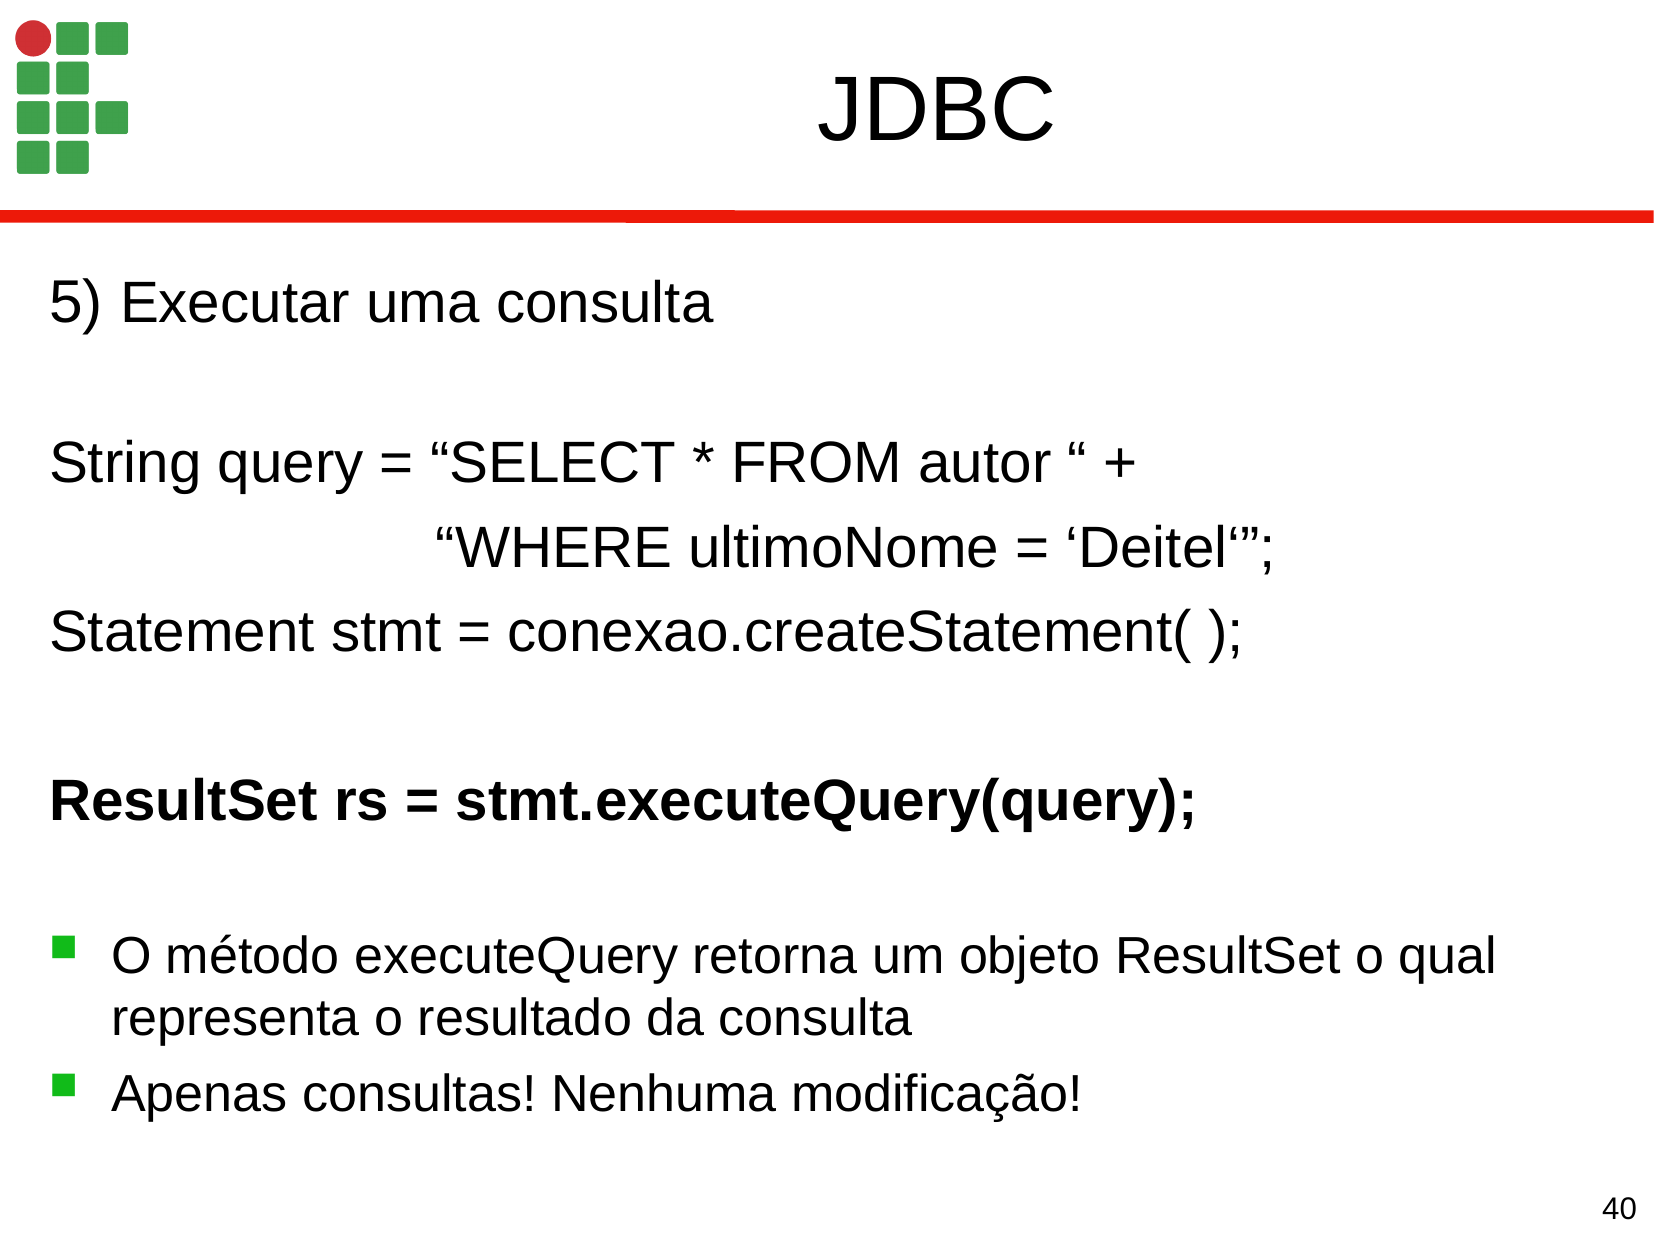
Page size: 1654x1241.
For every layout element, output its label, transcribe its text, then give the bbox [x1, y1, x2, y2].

picture [14, 16, 130, 178]
text_box JDBC [253, 0, 1622, 207]
text_box <number> [1185, 1179, 1654, 1220]
text_box 5) Executar uma consulta String query = “SELECT * FROM autor “ + “WHERE ultimoNome = ‘Deitel‘”; Statement stmt = conexao.createStatement( ); ResultSet rs = stmt.executeQuery(query); O método executeQuery retorna um objeto ResultSet o qual representa o resultado da consulta Apenas consultas! Nenhuma modificação! [32, 253, 1654, 1224]
